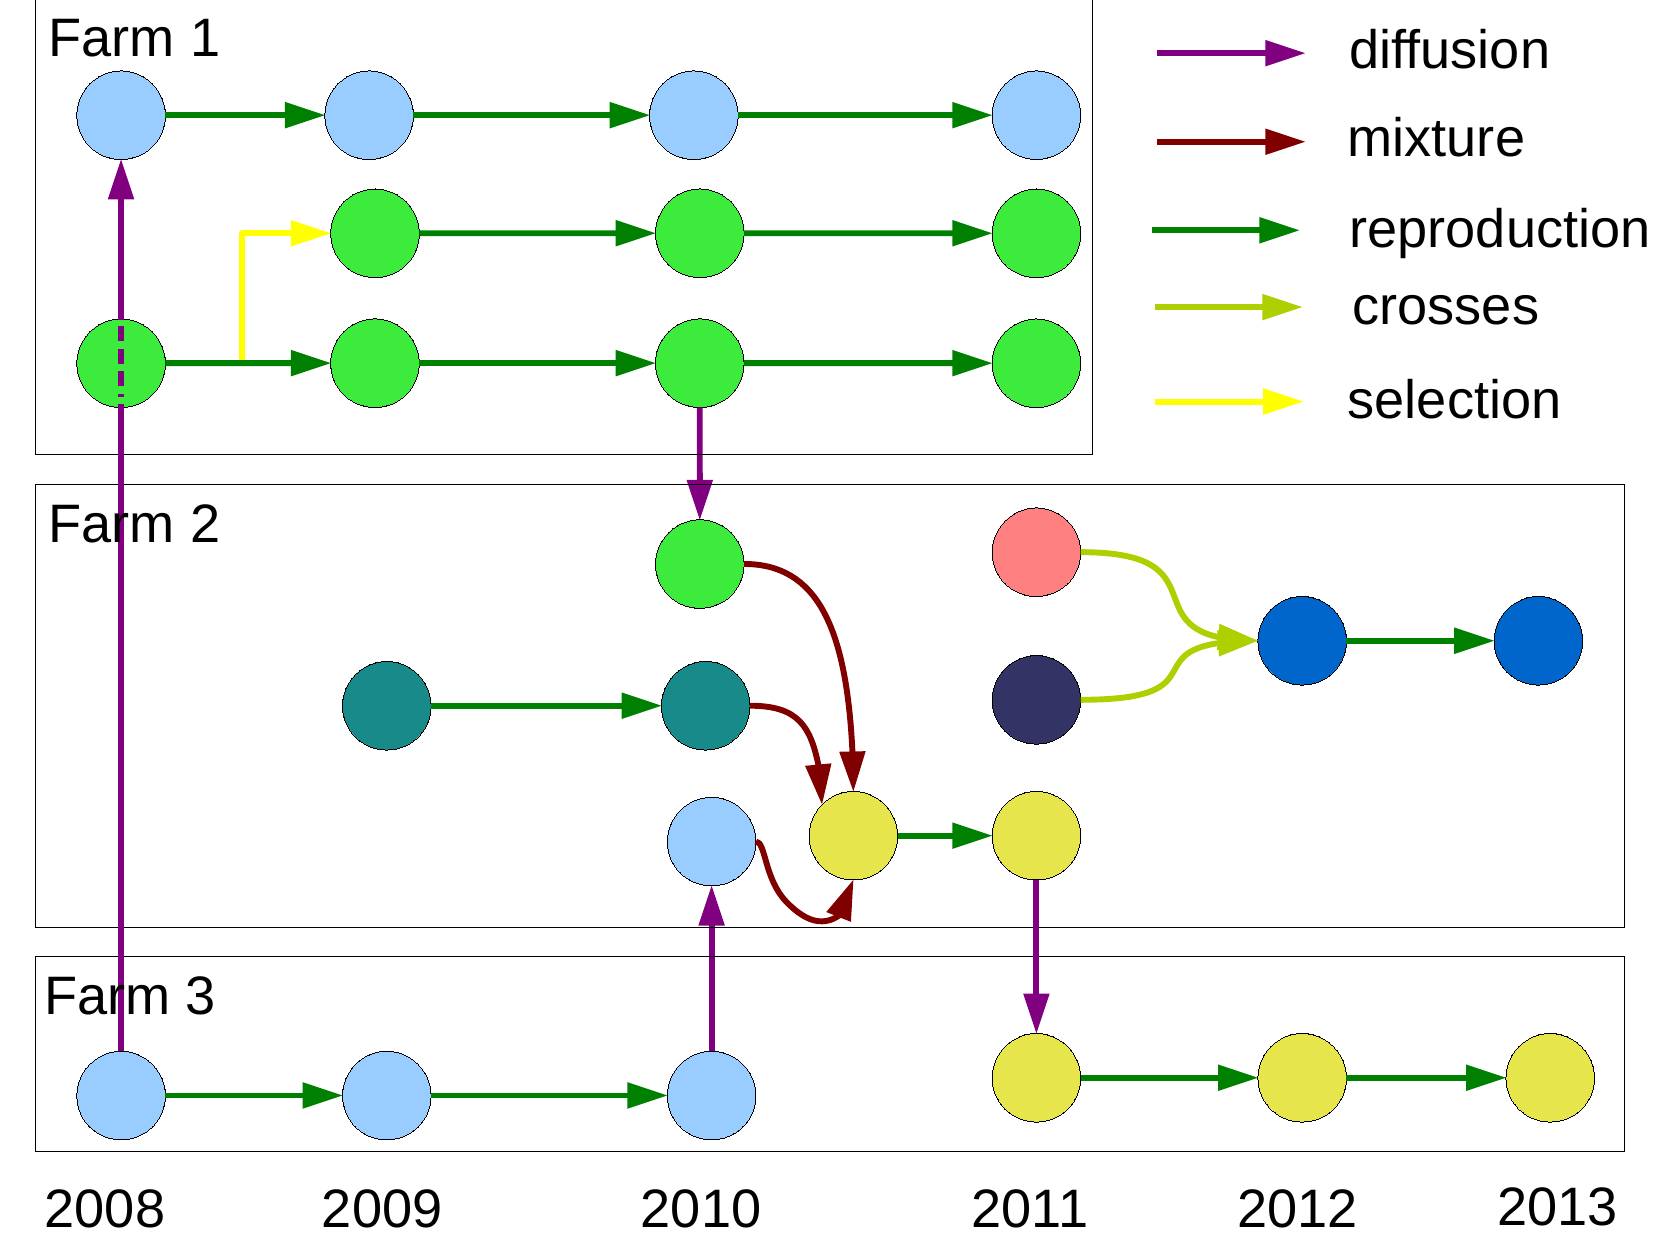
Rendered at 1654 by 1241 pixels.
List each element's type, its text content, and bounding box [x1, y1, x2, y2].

text_box [76, 1051, 166, 1140]
text_box 2008 [29, 1170, 207, 1241]
text_box [1257, 596, 1347, 686]
text_box [809, 791, 898, 880]
text_box [655, 318, 744, 408]
text_box reproduction [1334, 191, 1654, 267]
text_box 2011 [956, 1171, 1111, 1241]
text_box 2009 [307, 1170, 467, 1241]
text_box [992, 70, 1081, 160]
text_box Farm 2 [33, 485, 236, 562]
text_box [76, 76, 166, 160]
text_box [655, 519, 744, 609]
text_box [324, 70, 414, 160]
text_box Farm 3 [29, 958, 232, 1034]
text_box [667, 1051, 756, 1140]
text_box [992, 507, 1081, 597]
text_box [1257, 1033, 1347, 1123]
text_box [655, 188, 744, 278]
text_box [992, 655, 1081, 745]
text_box 2012 [1222, 1170, 1376, 1241]
text_box [661, 661, 750, 751]
text_box diffusion [1334, 11, 1566, 88]
text_box crosses [1337, 267, 1555, 344]
text_box [649, 70, 739, 160]
text_box [1505, 1033, 1595, 1123]
text_box [992, 1033, 1081, 1123]
text_box [992, 318, 1081, 408]
text_box [1494, 596, 1583, 686]
text_box [667, 797, 756, 886]
text_box selection [1332, 361, 1577, 438]
text_box Farm 1 [33, 0, 236, 76]
text_box [330, 188, 420, 278]
text_box [330, 318, 420, 408]
text_box 2010 [625, 1171, 798, 1241]
text_box [76, 319, 166, 408]
text_box 2013 [1482, 1169, 1636, 1241]
text_box mixture [1332, 100, 1541, 176]
text_box [992, 791, 1081, 880]
text_box [342, 661, 431, 751]
text_box [342, 1051, 431, 1140]
text_box [992, 188, 1081, 278]
